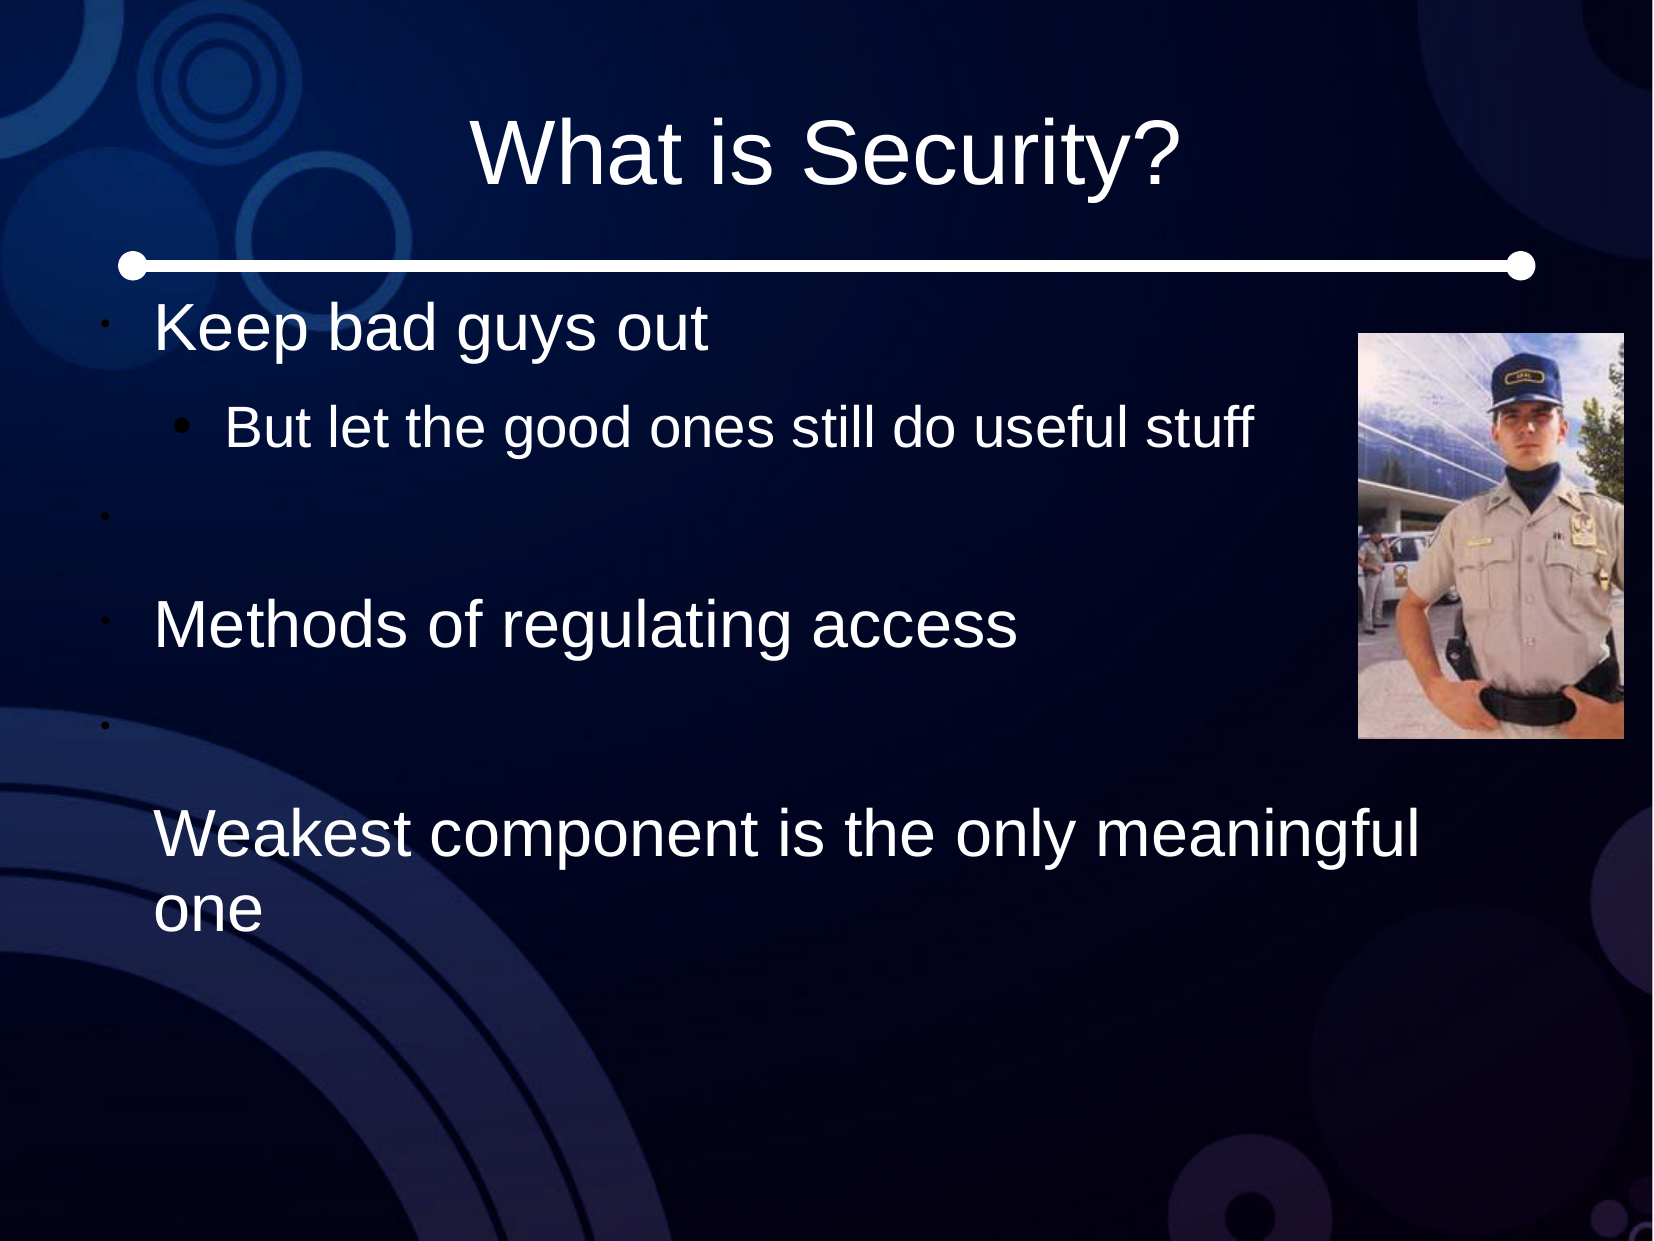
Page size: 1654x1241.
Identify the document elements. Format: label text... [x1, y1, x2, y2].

title What is Security? [82, 49, 1571, 257]
picture [0, 0, 1653, 1241]
list Keep bad guys out But let the good ones still do useful stuff Methods of regulating access Weakest component is the only meaningful one [82, 290, 1506, 1094]
